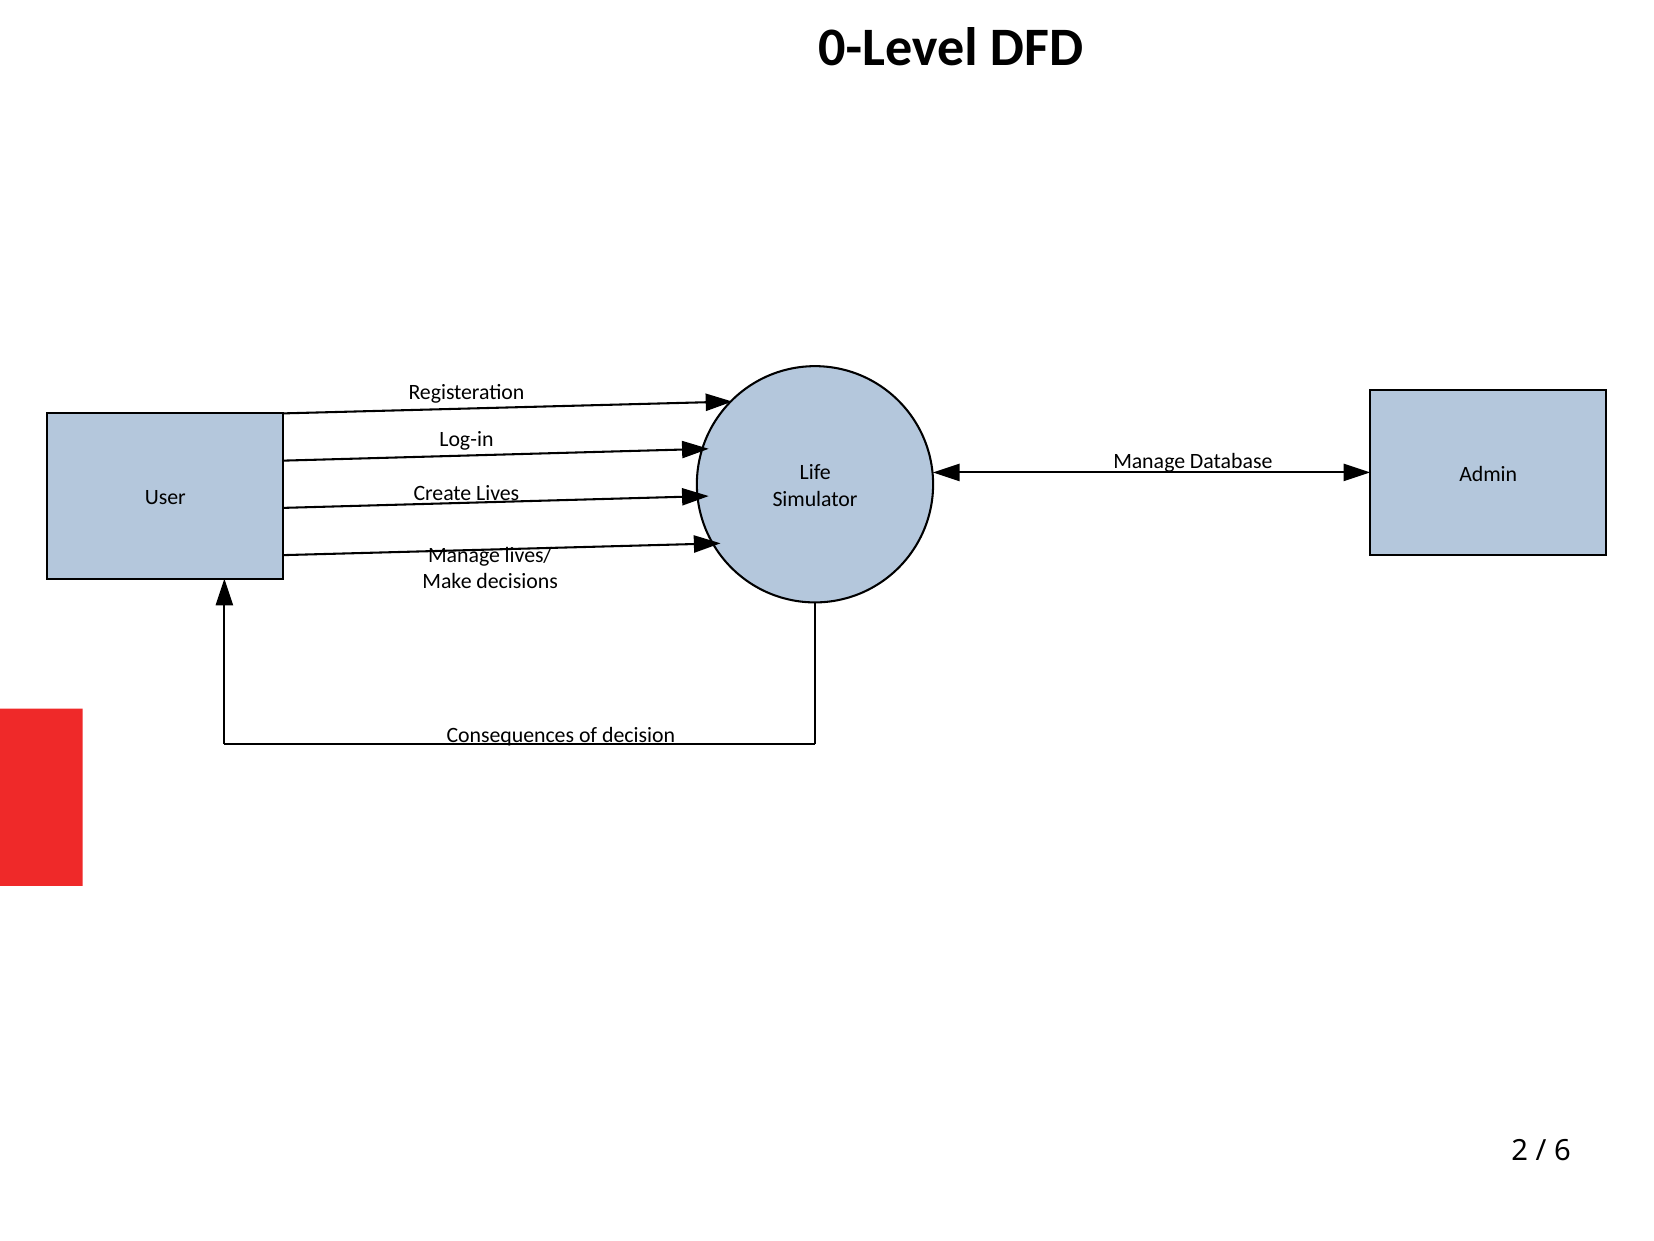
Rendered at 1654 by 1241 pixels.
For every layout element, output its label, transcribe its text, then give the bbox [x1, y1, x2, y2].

text_box Registeration [366, 368, 567, 414]
text_box Admin [1370, 389, 1607, 556]
text_box Log-in [366, 415, 567, 461]
text_box 0-Level DFD [620, 3, 1282, 84]
text_box Life Simulator [696, 366, 934, 603]
text_box Create Lives [366, 468, 567, 514]
text_box User [47, 413, 284, 579]
text_box Manage Database [1051, 436, 1335, 483]
text_box Manage lives/ Make decisions [377, 513, 603, 620]
text_box Consequences of decision [366, 710, 756, 757]
